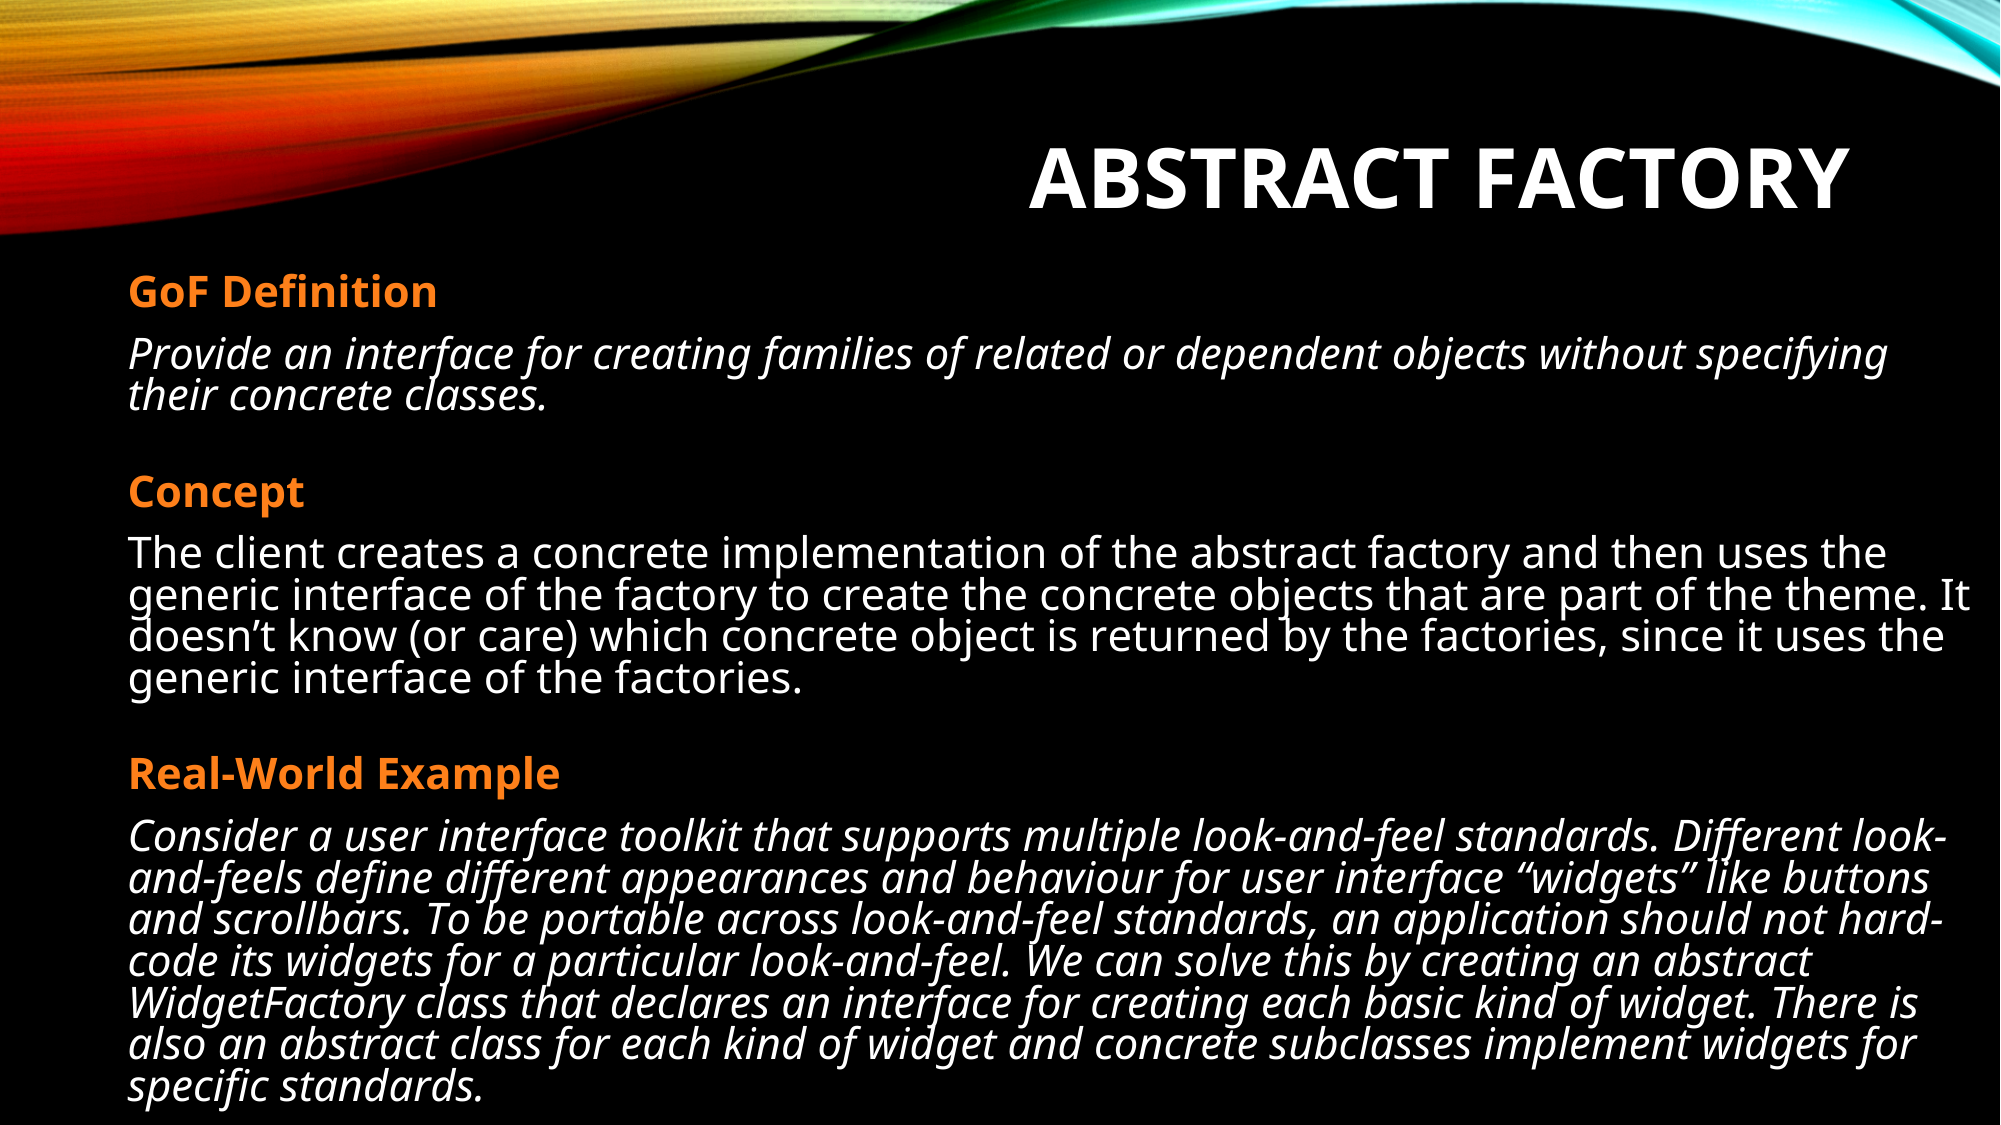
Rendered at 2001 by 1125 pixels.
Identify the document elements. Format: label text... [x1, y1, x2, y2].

title ABSTRACT FACTORY [474, 125, 1888, 266]
picture [0, 0, 2001, 237]
list GoF Definition Provide an interface for creating families of related or dependent objects without specifying their concrete classes. Concept The client creates a concrete implementation of the abstract factory and then uses the generic interface of the factory to create the concrete objects that are part of the theme. It doesn’t know (or care) which concrete object is returned by the factories, since it uses the generic interface of the factories. Real-World Example Consider a user interface toolkit that supports multiple look-and-feel standards. Different look-and-feels define different appearances and behaviour for user interface “widgets” like buttons and scrollbars. To be portable across look-and-feel standards, an application should not hard-code its widgets for a particular look-and-feel. We can solve this by creating an abstract WidgetFactory class that declares an interface for creating each basic kind of widget. There is also an abstract class for each kind of widget and concrete subclasses implement widgets for specific standards. [112, 266, 2001, 1125]
